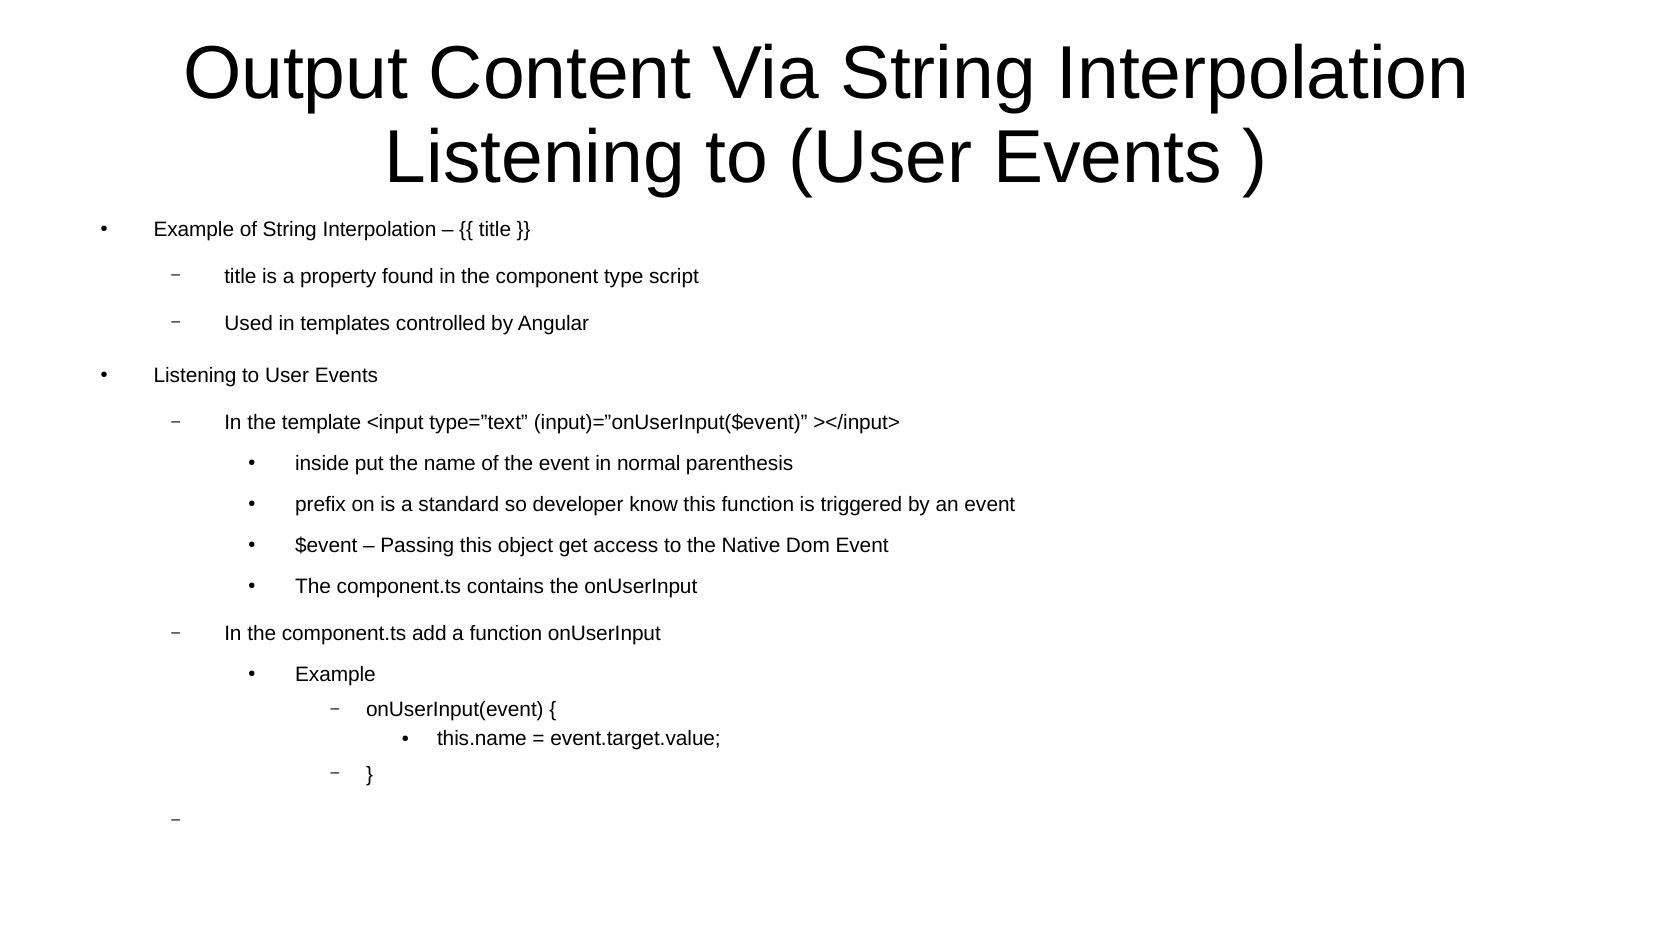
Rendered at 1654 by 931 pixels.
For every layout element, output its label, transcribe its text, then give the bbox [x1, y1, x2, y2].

list Example of String Interpolation – {{ title }} title is a property found in the component type script Used in templates controlled by Angular Listening to User Events In the template <input type=”text” (input)=”onUserInput($event)” ></input> inside put the name of the event in normal parenthesis prefix on is a standard so developer know this function is triggered by an event $event – Passing this object get access to the Native Dom Event The component.ts contains the onUserInput In the component.ts add a function onUserInput Example onUserInput(event) { this.name = event.target.value; } [82, 217, 1636, 901]
title Output Content Via String Interpolation Listening to (User Events ) [82, 30, 1571, 199]
